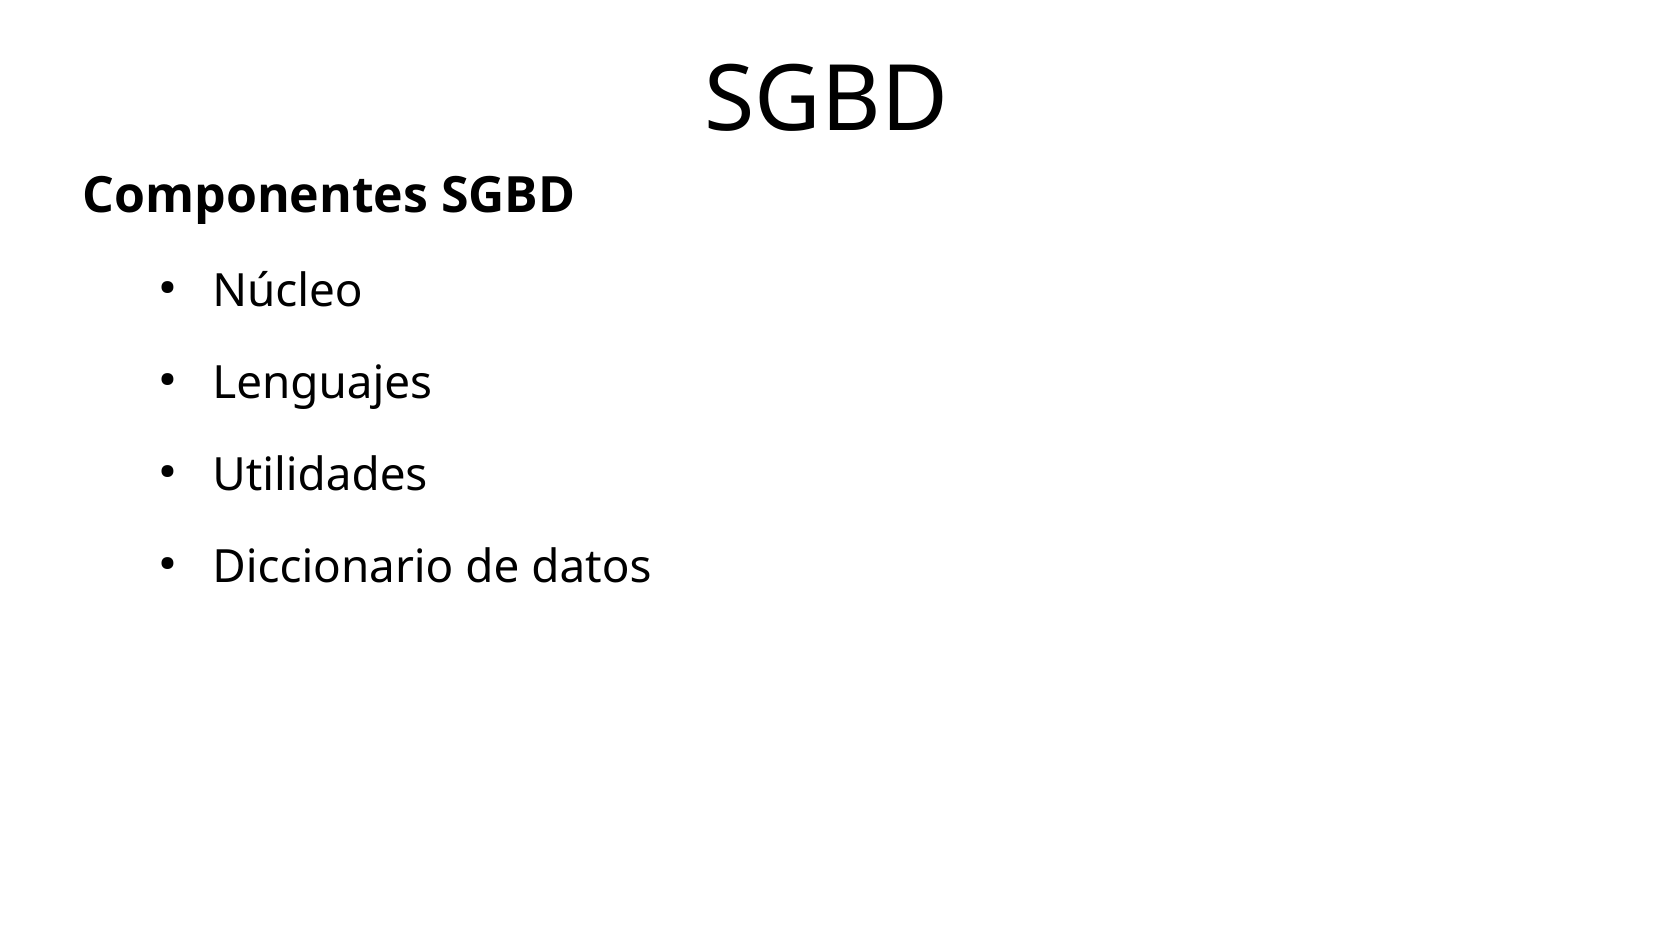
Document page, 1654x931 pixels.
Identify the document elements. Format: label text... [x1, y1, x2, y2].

title SGBD [82, 37, 1571, 154]
list Componentes SGBD Núcleo Lenguajes Utilidades Diccionario de datos [82, 159, 1571, 810]
